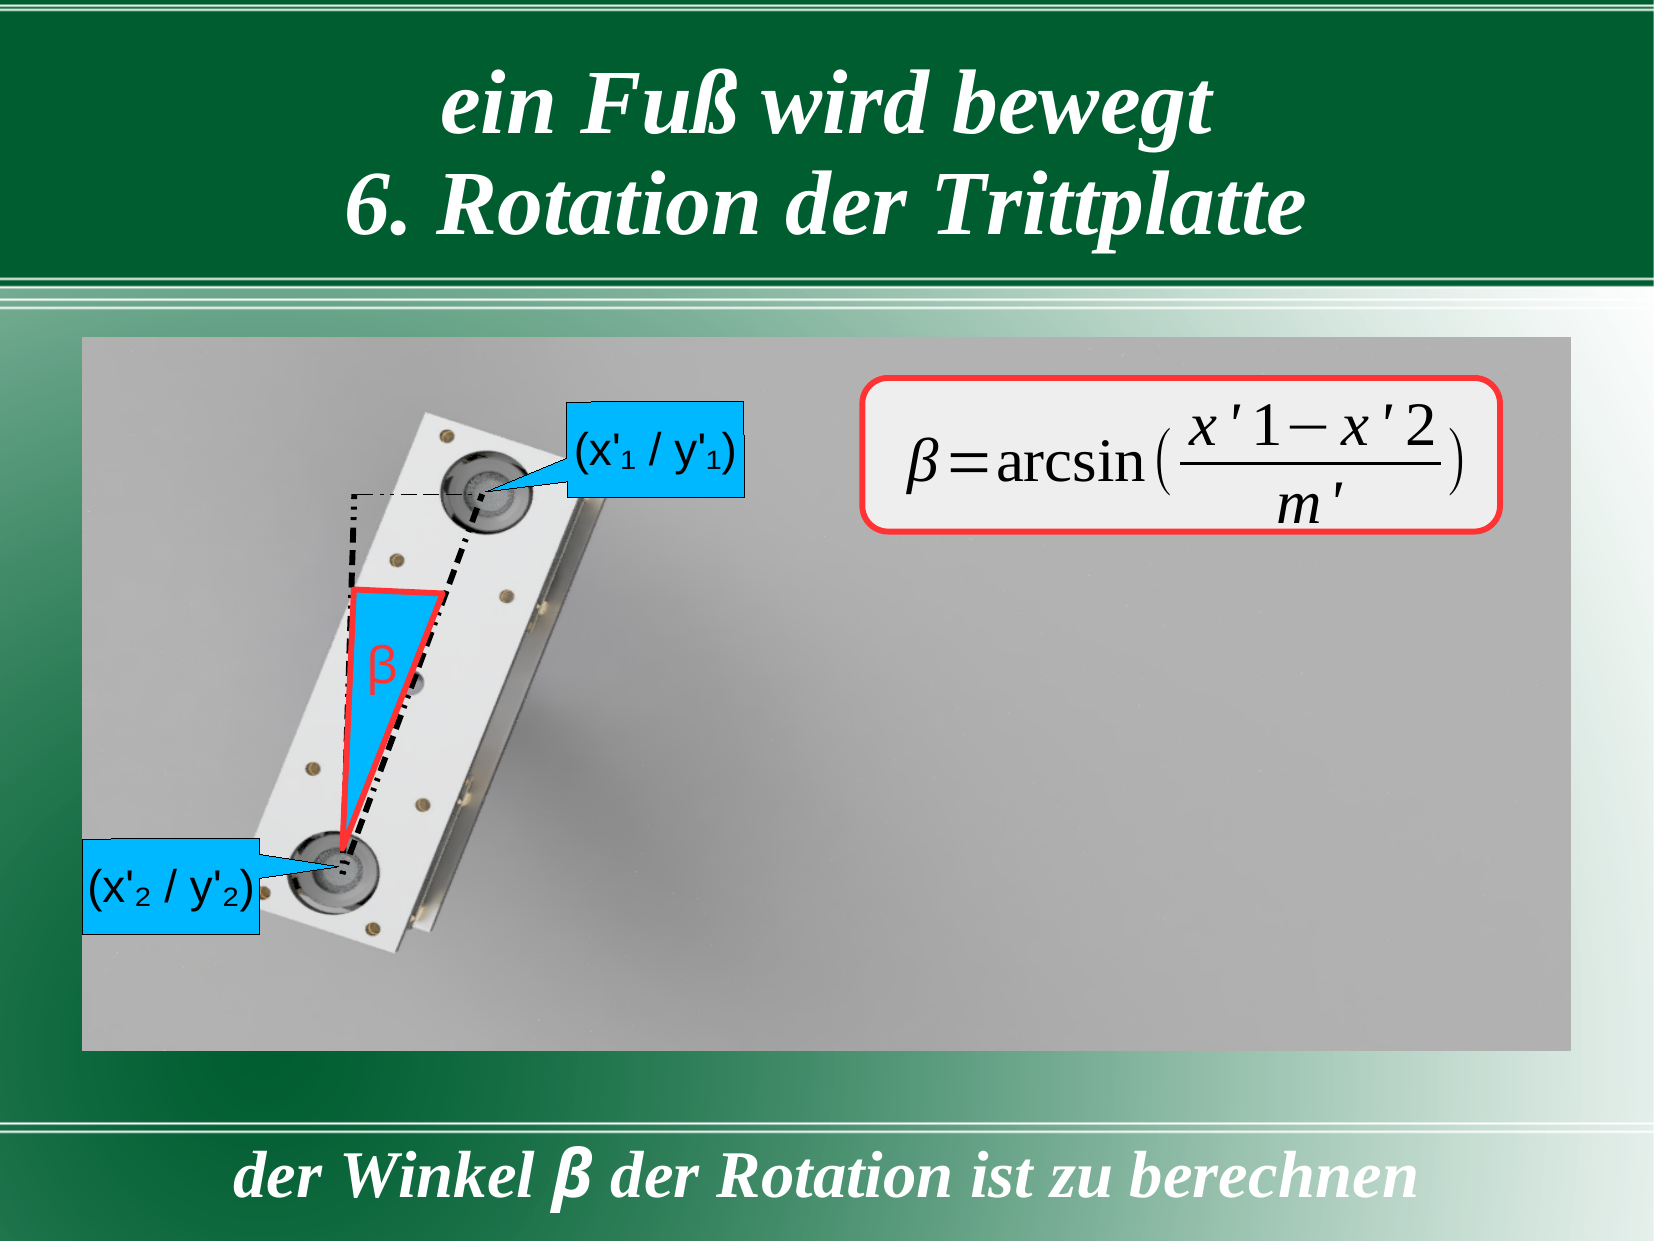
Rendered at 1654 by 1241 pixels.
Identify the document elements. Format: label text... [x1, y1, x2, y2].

text_box (x'₂ / y'₂) [82, 838, 339, 935]
title ein Fuß wird bewegt 6. Rotation der Trittplatte [82, 49, 1571, 257]
text_box β [366, 630, 394, 697]
picture [0, 0, 1654, 1241]
text_box [342, 589, 443, 849]
text_box [862, 377, 1501, 532]
text_box (x'₁ / y'₁) [485, 401, 745, 498]
chart [893, 389, 1475, 537]
title der Winkel β der Rotation ist zu berechnen [11, 1068, 1642, 1241]
